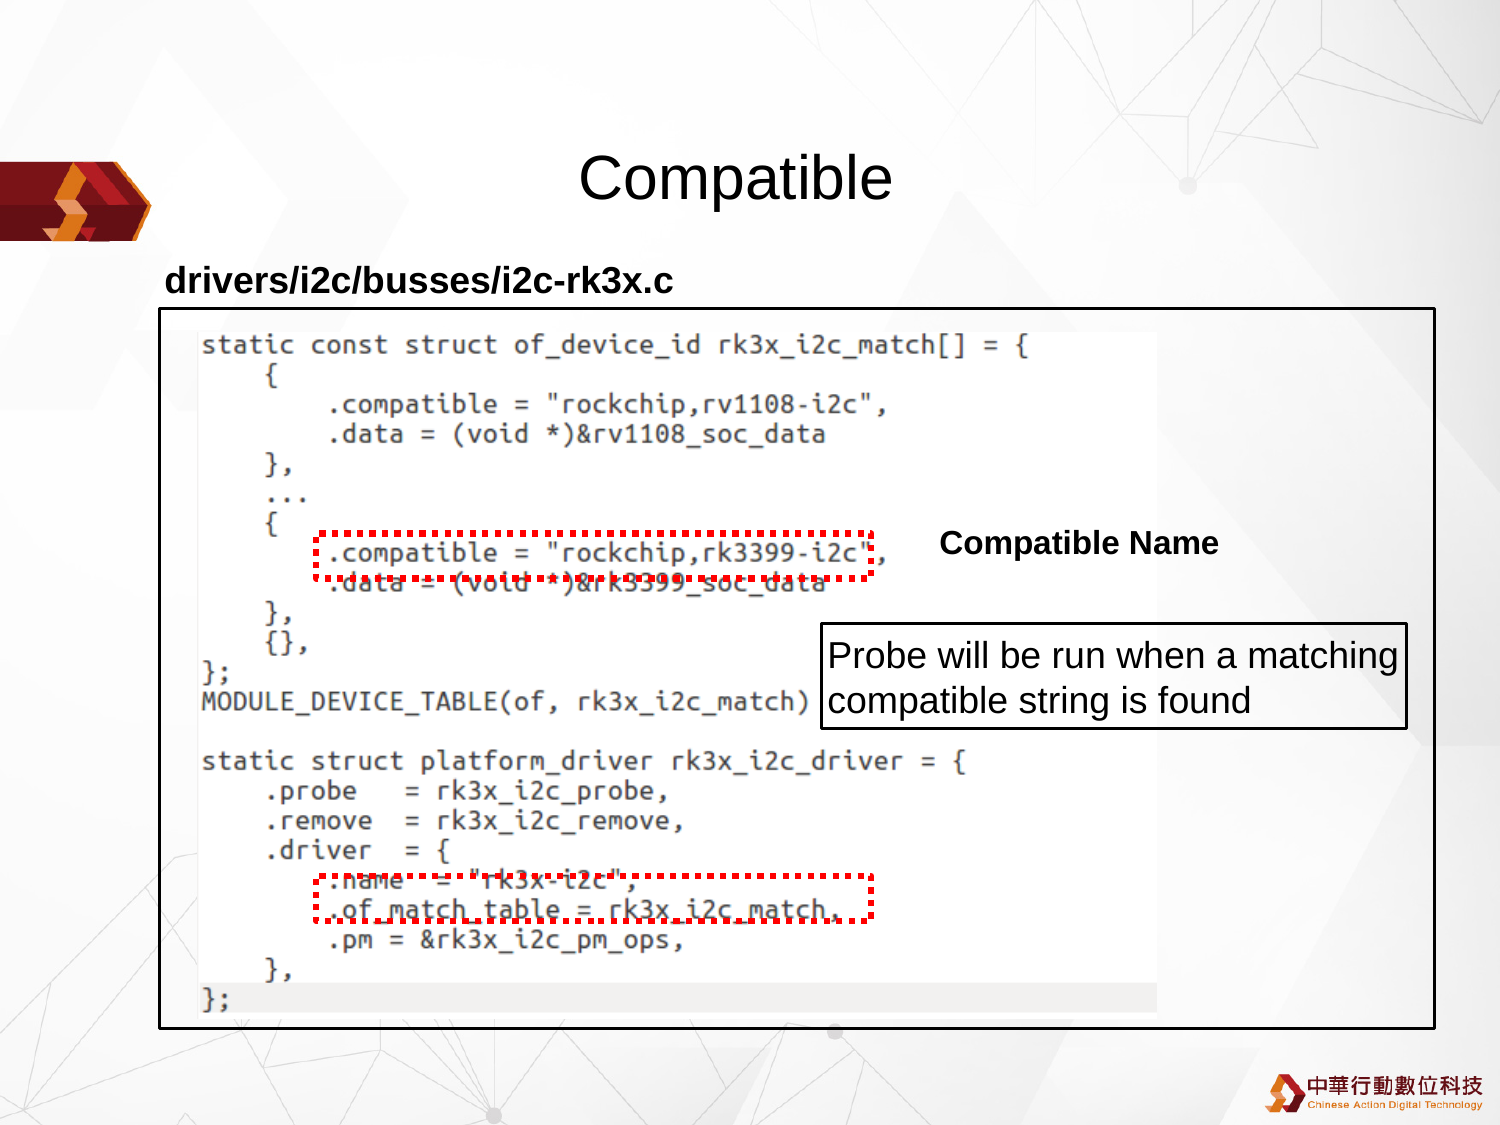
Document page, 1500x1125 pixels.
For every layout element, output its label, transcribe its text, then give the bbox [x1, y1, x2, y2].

text_box Probe will be run when a matching compatible string is found [823, 625, 1405, 727]
text_box Compatible Name [924, 513, 1240, 579]
title Compatible [107, 101, 1367, 255]
picture [0, 0, 1500, 1125]
text_box drivers/i2c/busses/i2c-rk3x.c [149, 248, 721, 309]
